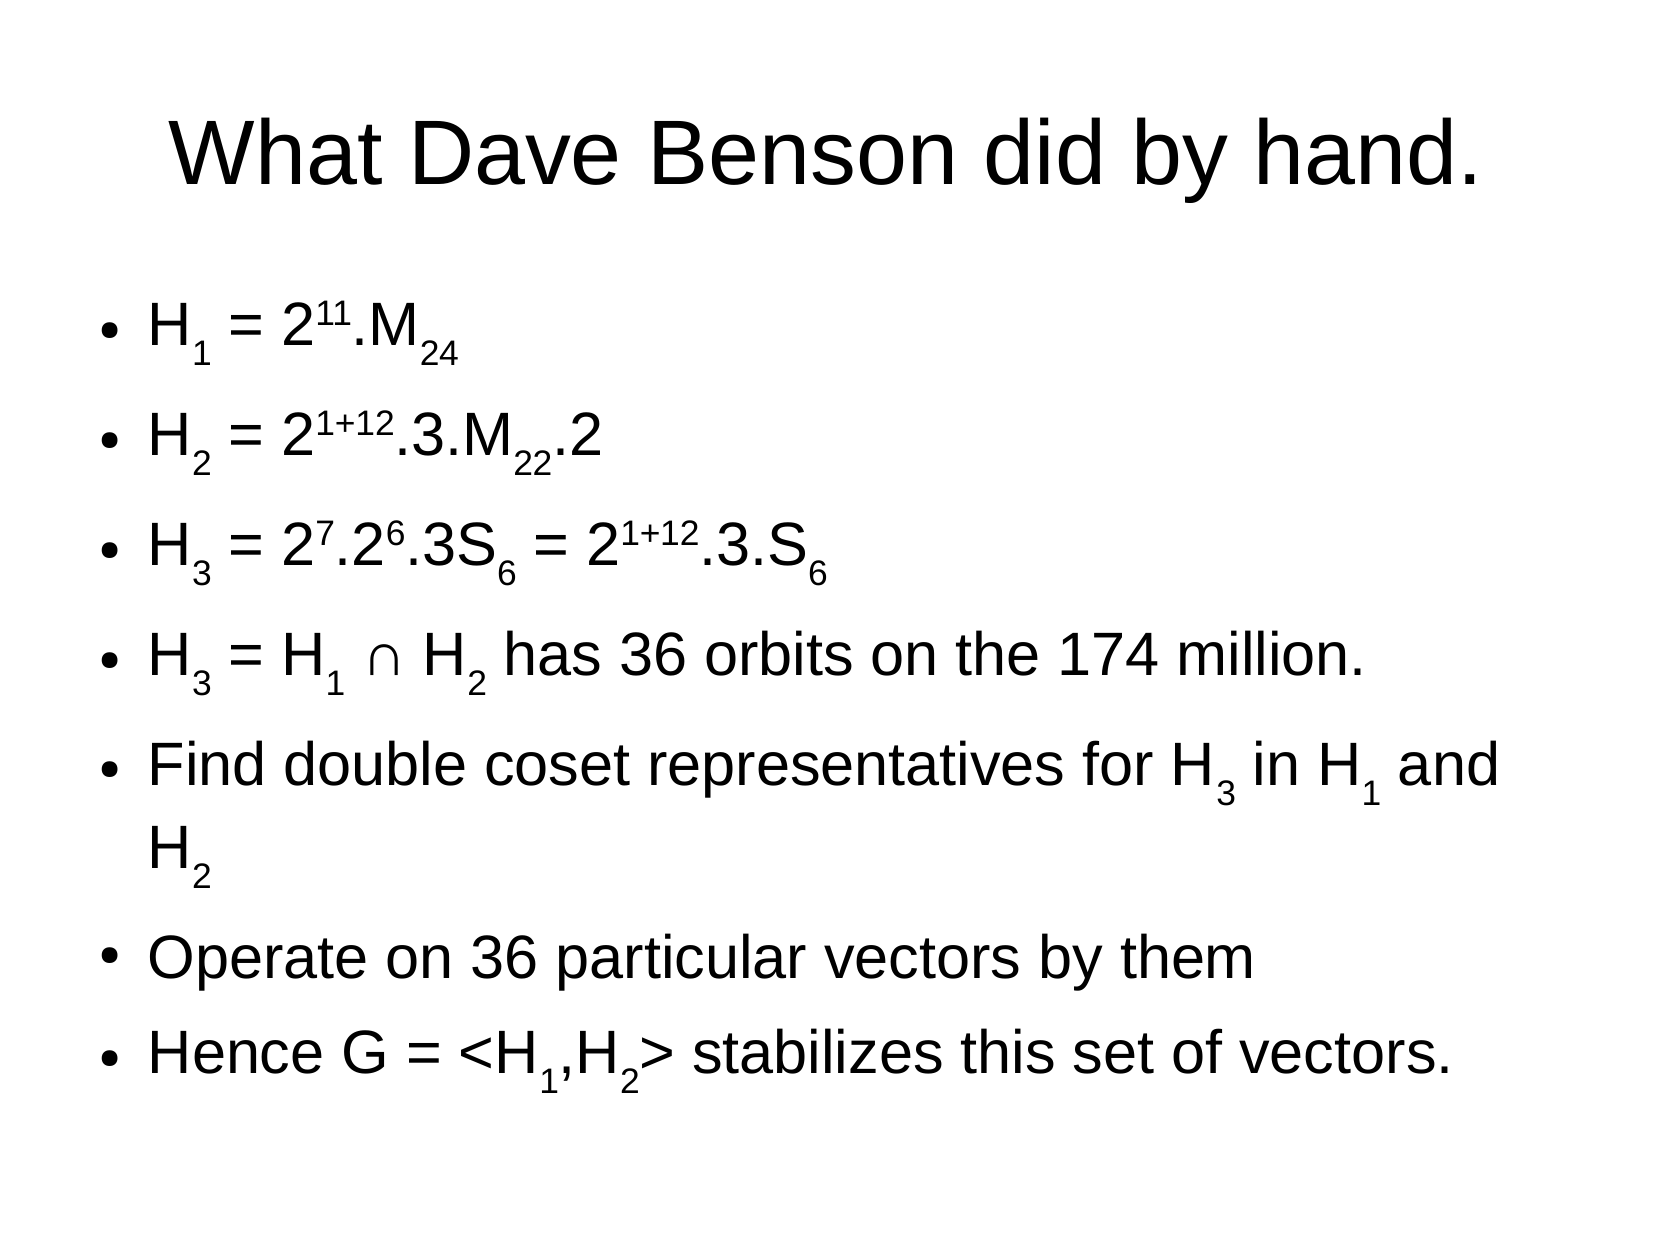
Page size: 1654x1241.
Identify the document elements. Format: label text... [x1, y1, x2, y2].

list H1 = 211.M24 H2 = 21+12.3.M22.2 H3 = 27.26.3S6 = 21+12.3.S6 H3 = H1 ∩ H2 has 36 orbits on the 174 million. Find double coset representatives for H3 in H1 and H2 Operate on 36 particular vectors by them Hence G = <H1,H2> stabilizes this set of vectors. [82, 290, 1571, 1109]
title What Dave Benson did by hand. [82, 49, 1571, 257]
